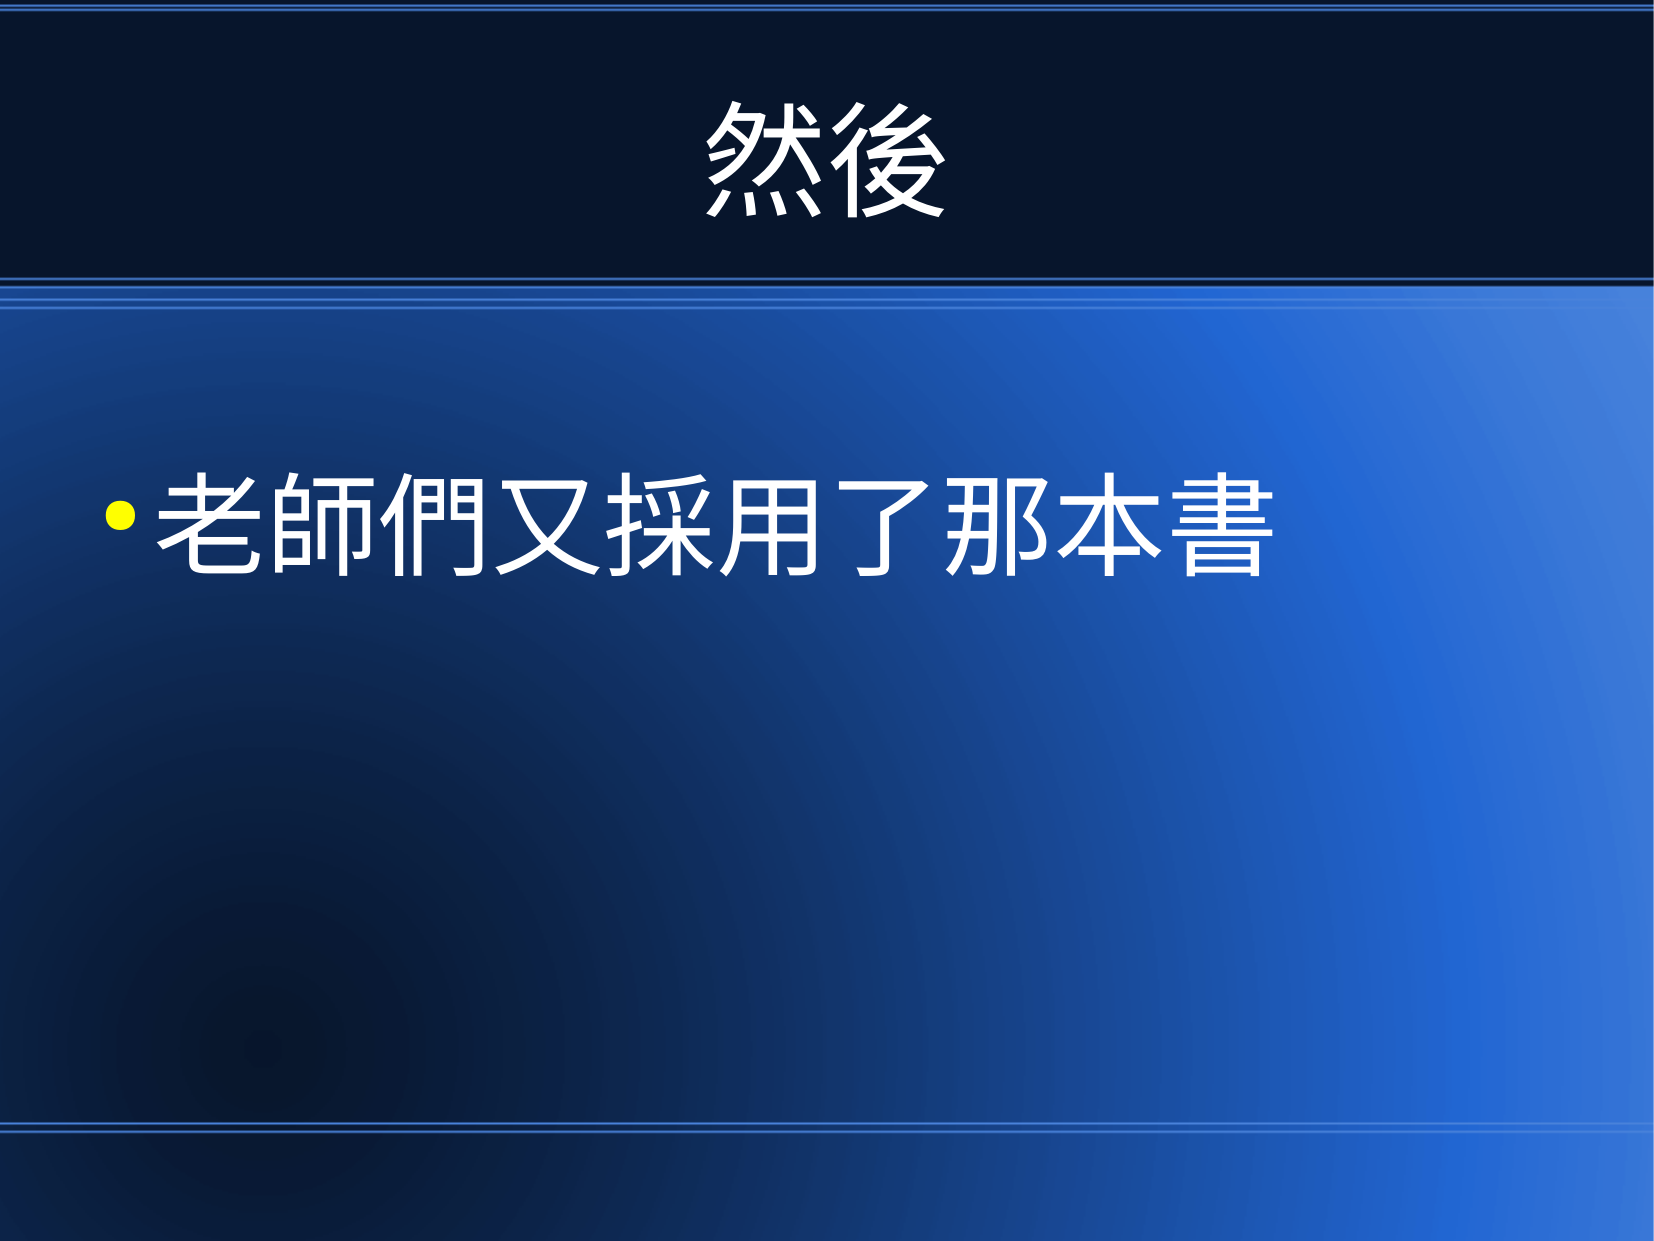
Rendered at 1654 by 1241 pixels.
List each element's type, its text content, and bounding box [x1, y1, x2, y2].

title 然後 [82, 49, 1571, 257]
list 老師們又採用了那本書 [82, 355, 1571, 1241]
picture [0, 0, 1654, 1241]
